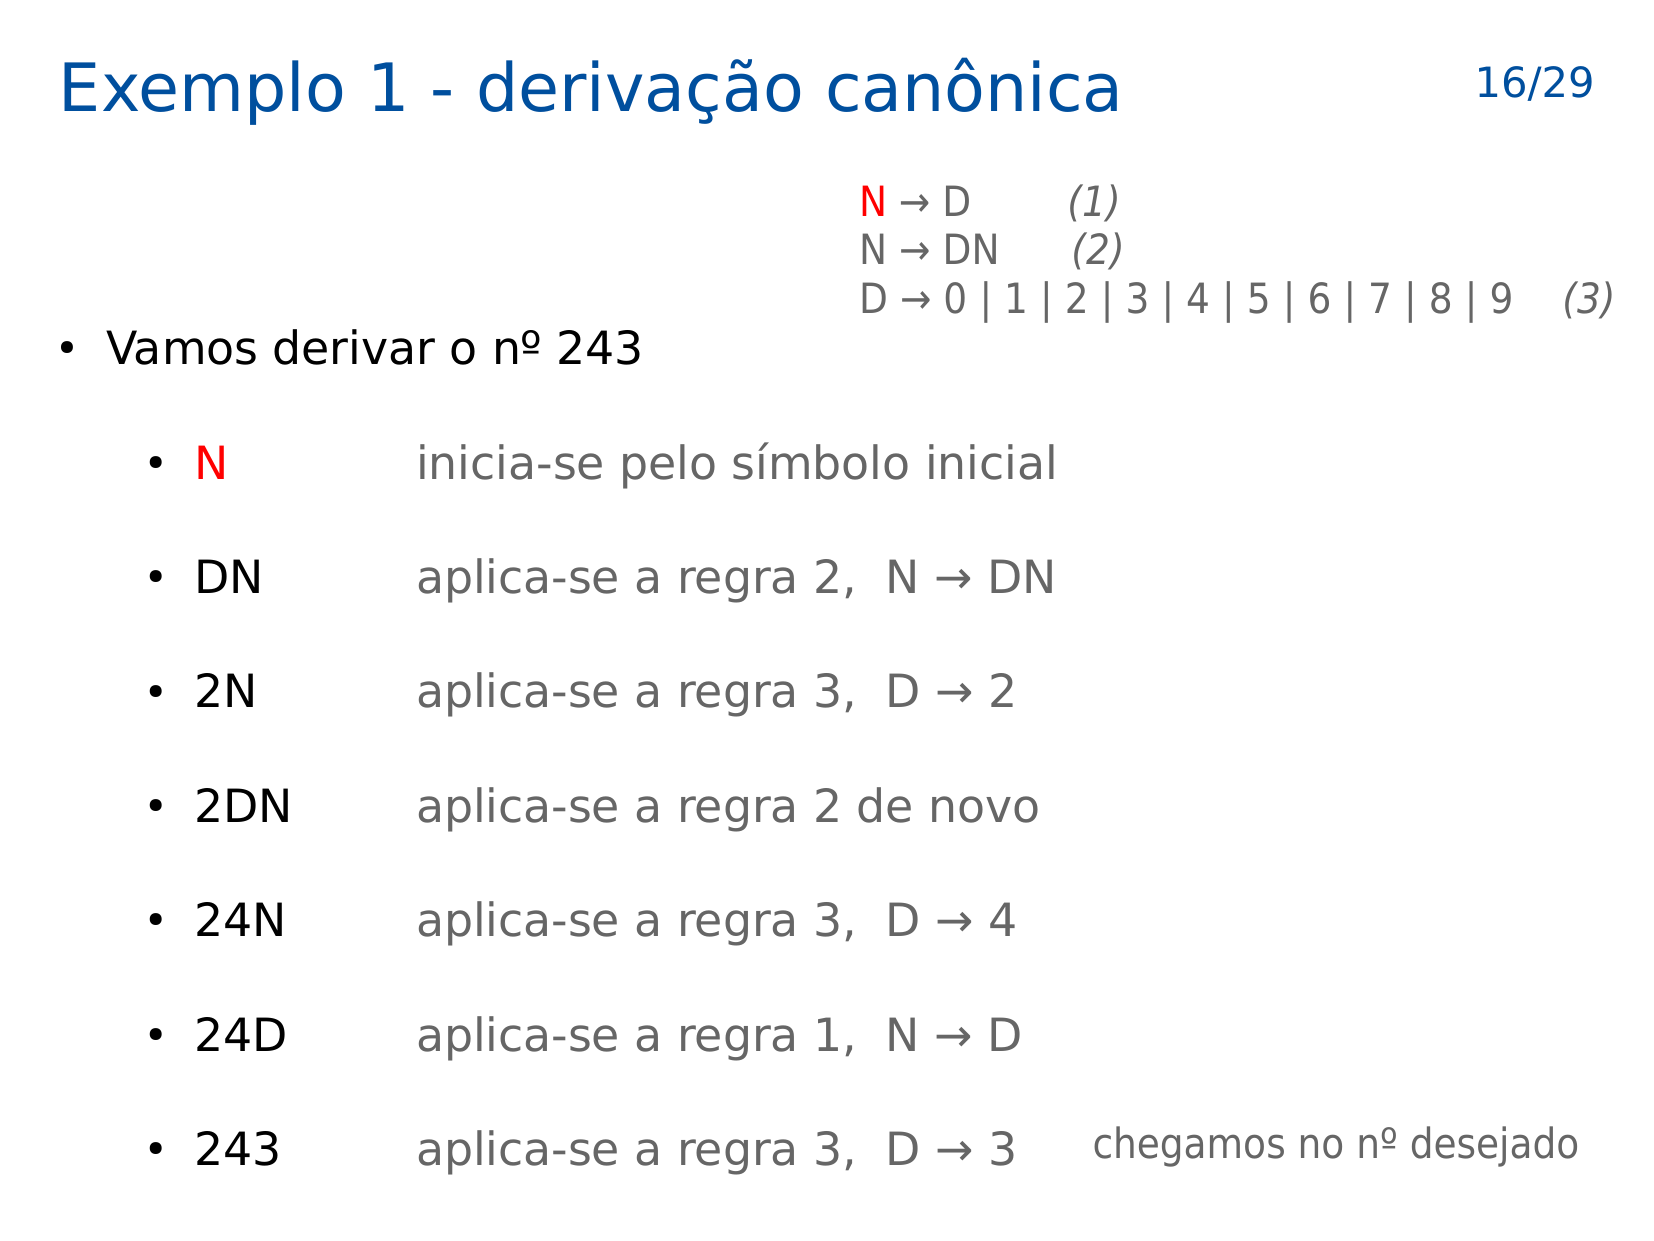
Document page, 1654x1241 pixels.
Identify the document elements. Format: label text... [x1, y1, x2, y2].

title Exemplo 1 - derivação canônica [59, 29, 1625, 148]
text_box chegamos no nº desejado [1077, 1112, 1595, 1178]
list Vamos derivar o nº 243 N inicia-se pelo símbolo inicial DN aplica-se a regra 2, N → DN 2N aplica-se a regra 3, D → 2 2DN aplica-se a regra 2 de novo 24N aplica-se a regra 3, D → 4 24D aplica-se a regra 1, N → D 243 aplica-se a regra 3, D → 3 [59, 314, 1595, 1211]
text_box N → D (1) N → DN (2) D → 0 | 1 | 2 | 3 | 4 | 5 | 6 | 7 | 8 | 9 (3) [844, 169, 1634, 331]
